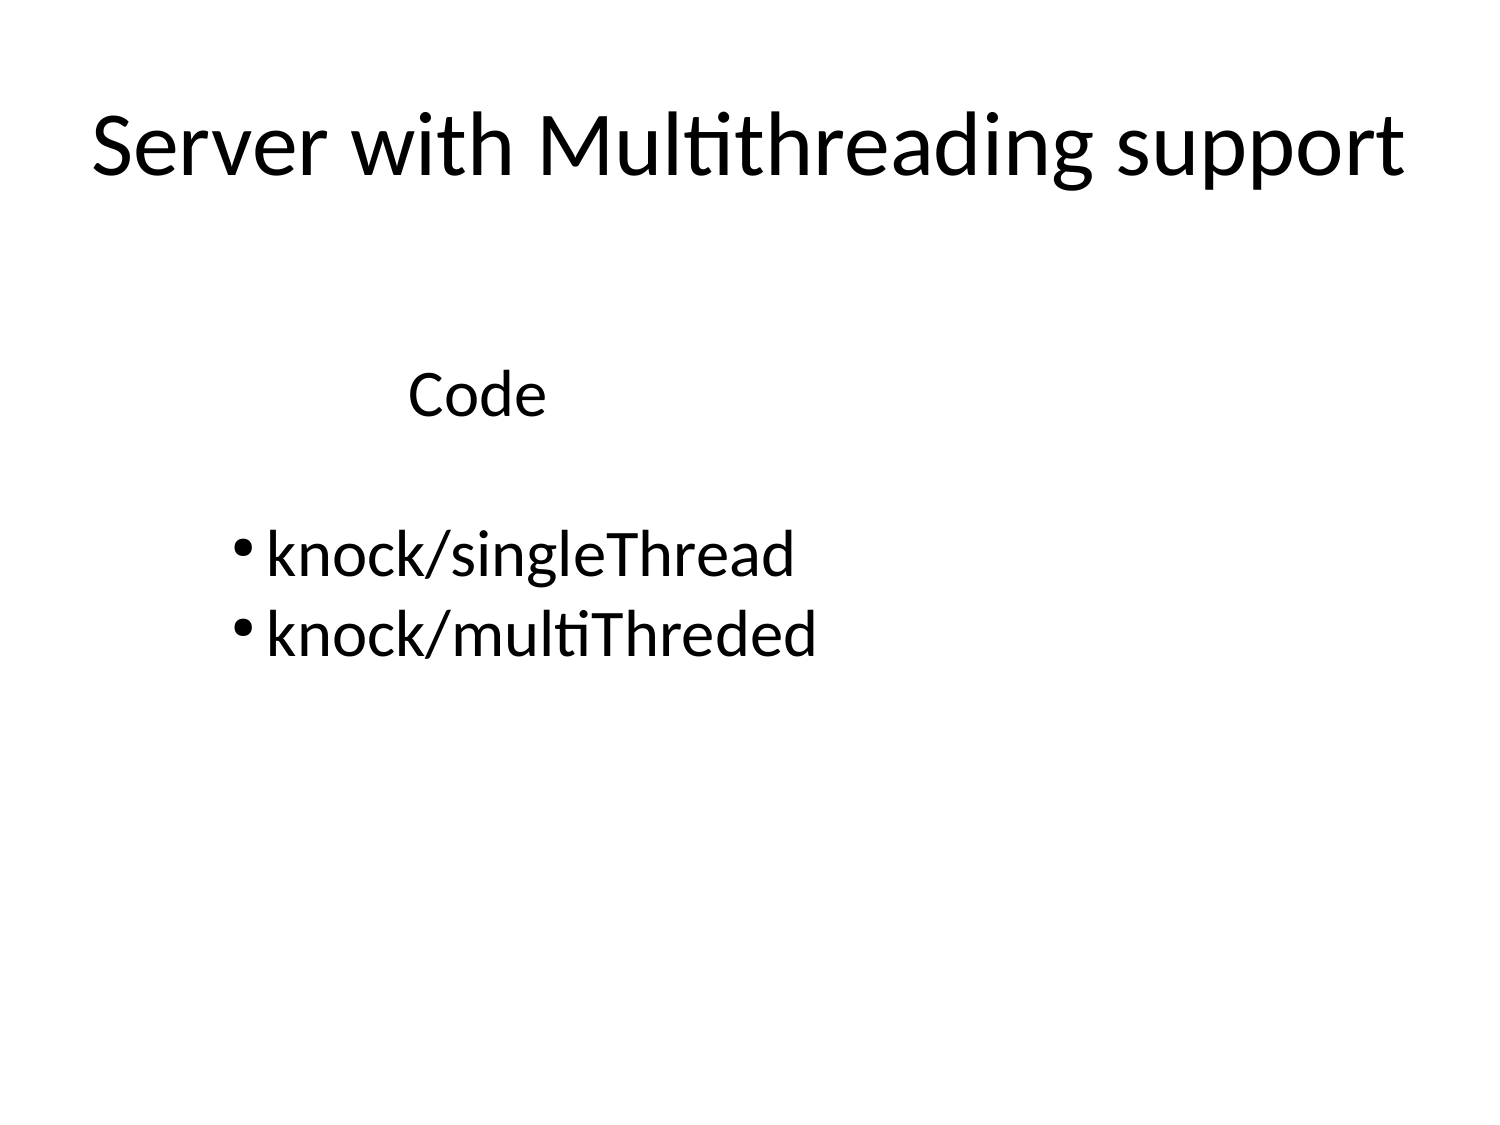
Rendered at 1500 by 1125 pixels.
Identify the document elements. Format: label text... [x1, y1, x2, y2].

text_box Code knock/singleThread knock/multiThreded [75, 262, 1425, 1005]
text_box Server with Multithreading support [75, 45, 1425, 233]
